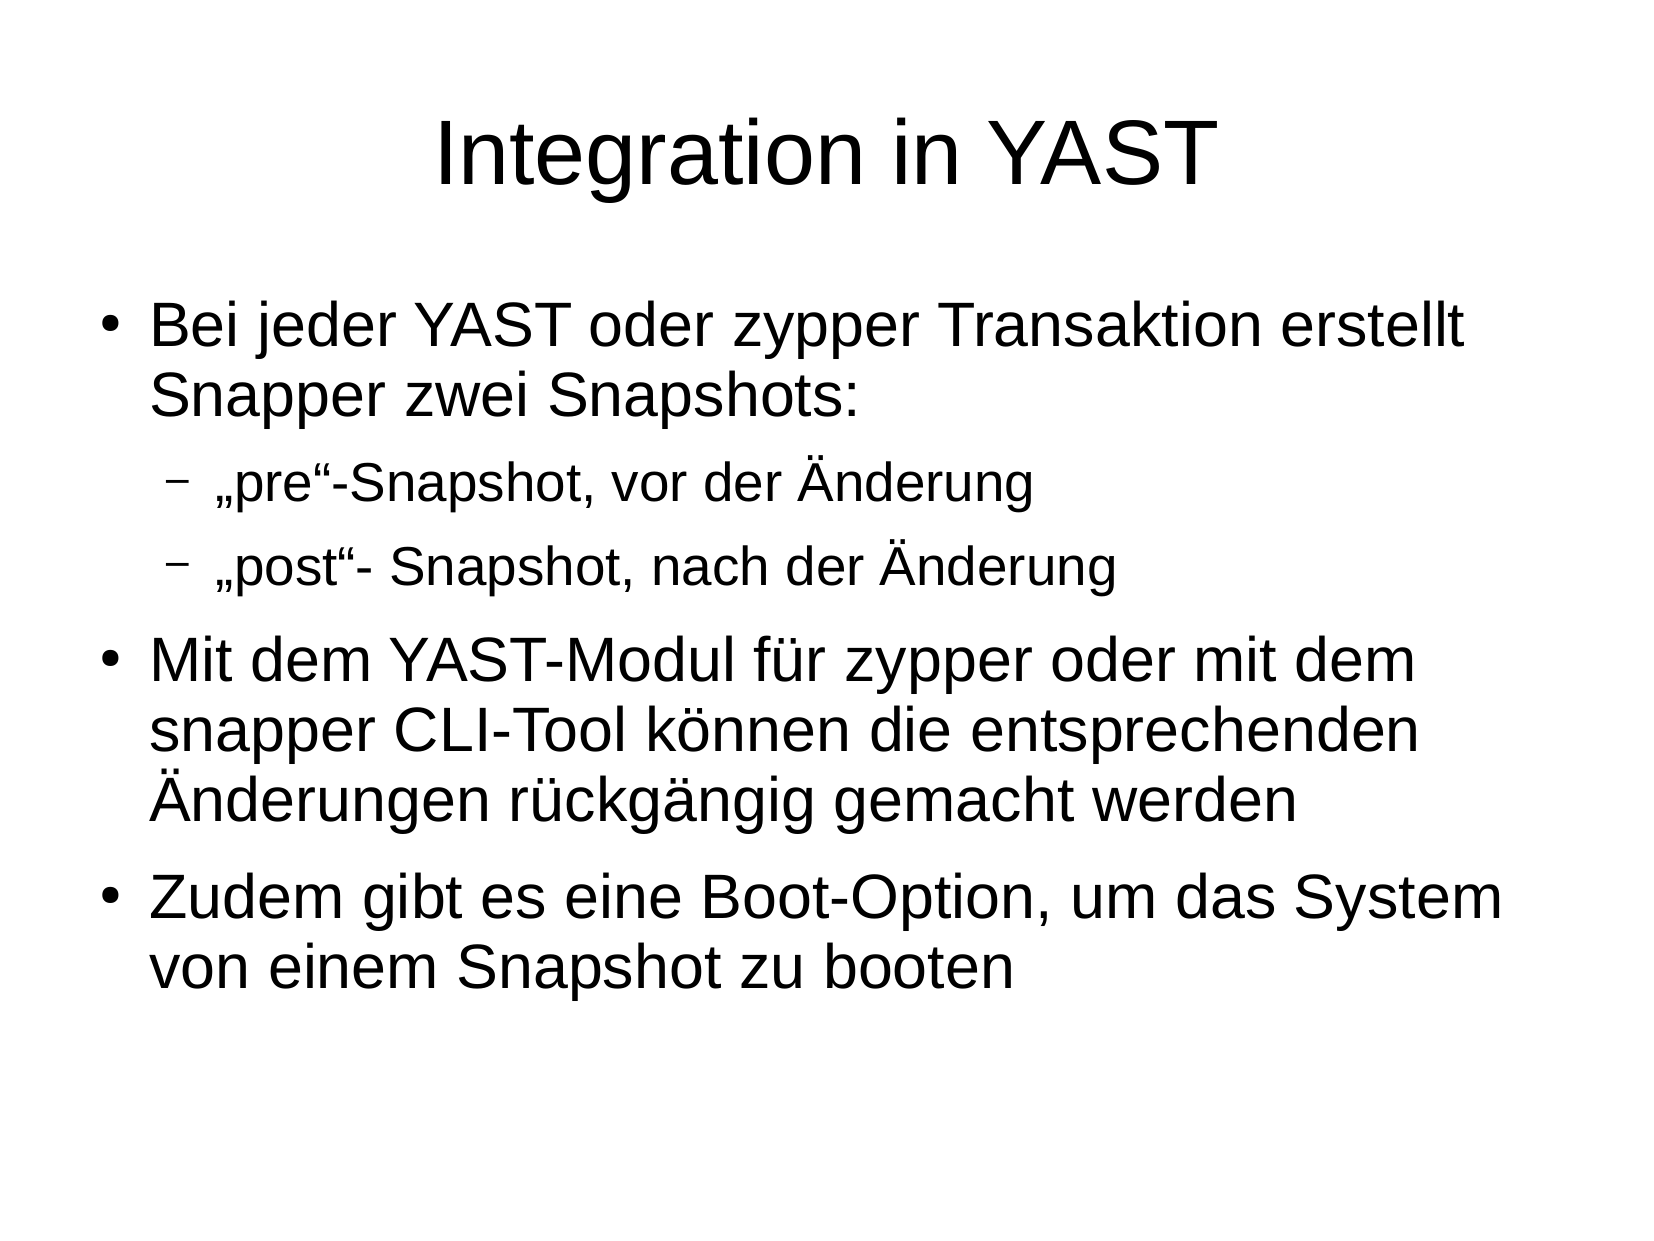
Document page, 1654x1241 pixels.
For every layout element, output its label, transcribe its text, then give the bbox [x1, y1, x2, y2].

list Bei jeder YAST oder zypper Transaktion erstellt Snapper zwei Snapshots: „pre“-Snapshot, vor der Änderung „post“- Snapshot, nach der Änderung Mit dem YAST-Modul für zypper oder mit dem snapper CLI-Tool können die entsprechenden Änderungen rückgängig gemacht werden Zudem gibt es eine Boot-Option, um das System von einem Snapshot zu booten [82, 290, 1571, 1010]
title Integration in YAST [82, 49, 1571, 257]
